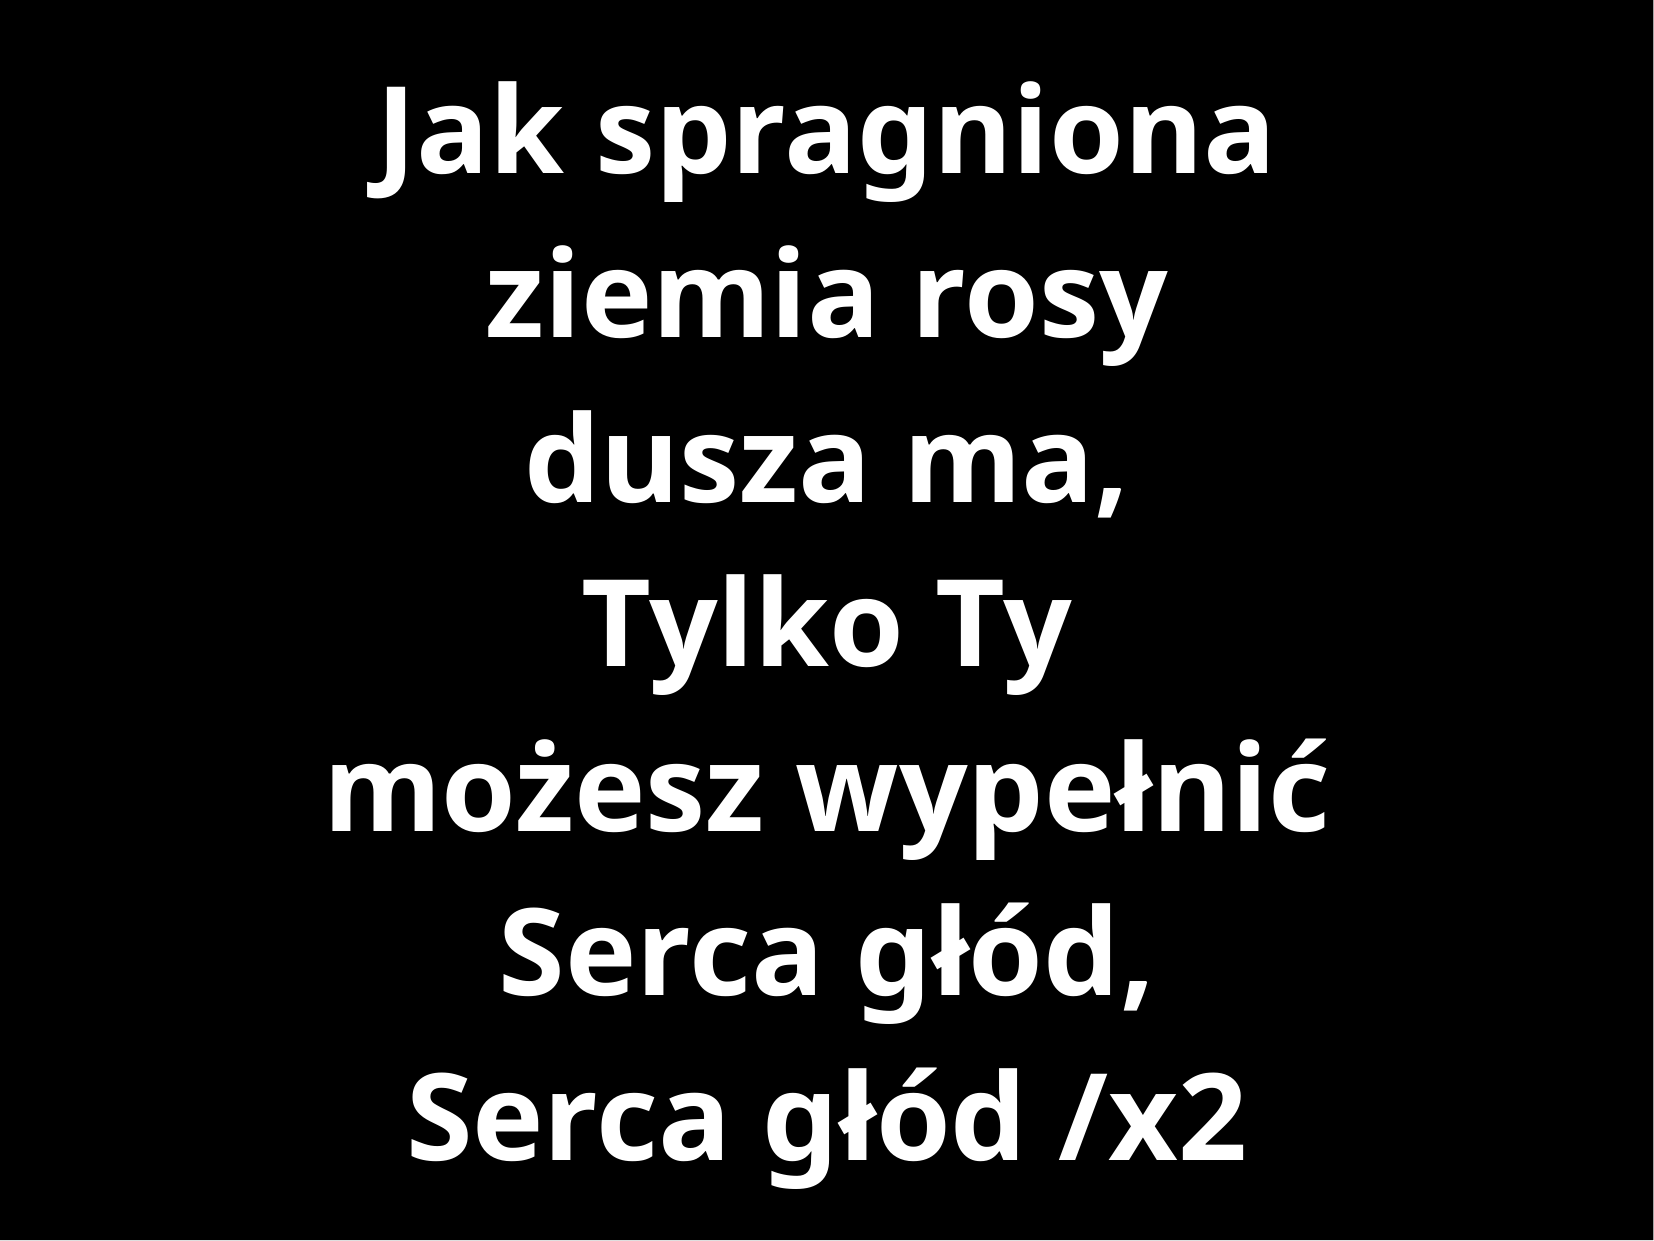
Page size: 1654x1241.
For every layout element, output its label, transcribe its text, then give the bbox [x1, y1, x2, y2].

title Jak spragniona ziemia rosy dusza ma, Tylko Ty możesz wypełnić Serca głód, Serca głód /x2 [0, 0, 1654, 1241]
